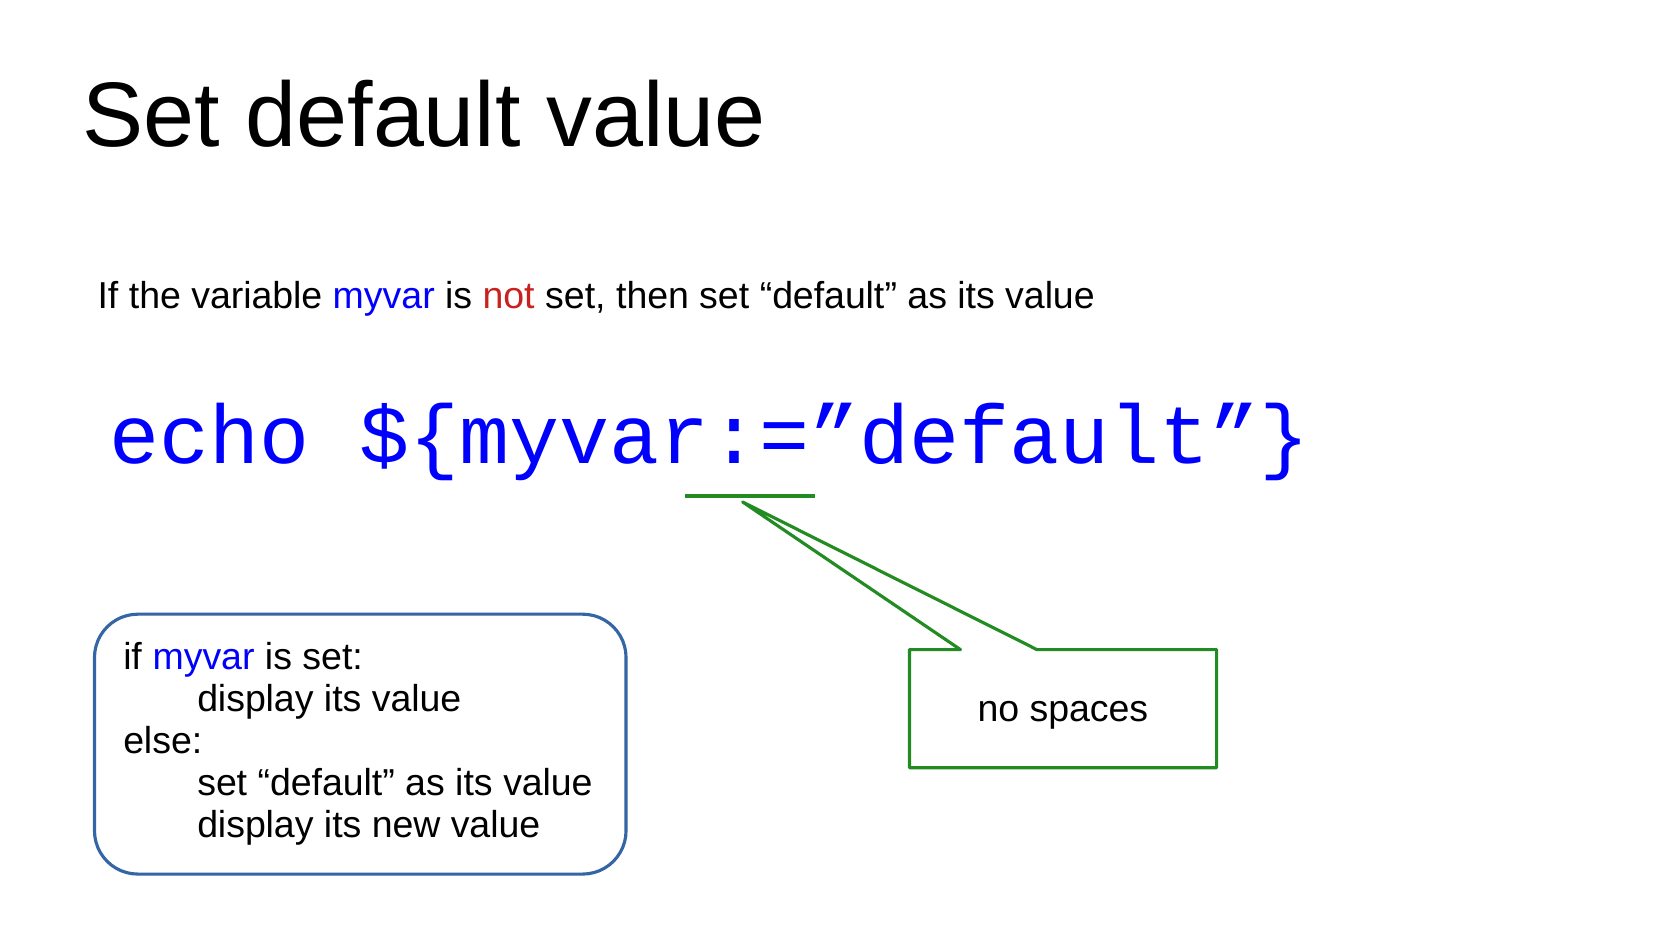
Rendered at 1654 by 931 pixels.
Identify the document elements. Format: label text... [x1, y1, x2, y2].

text_box no spaces [742, 501, 1217, 768]
text_box if myvar is set: display its value else: set “default” as its value display its new value [94, 614, 627, 875]
title Set default value [82, 37, 1571, 193]
text_box If the variable myvar is not set, then set “default” as its value [82, 267, 1276, 367]
text_box echo ${myvar:=”default”} [94, 386, 1441, 591]
